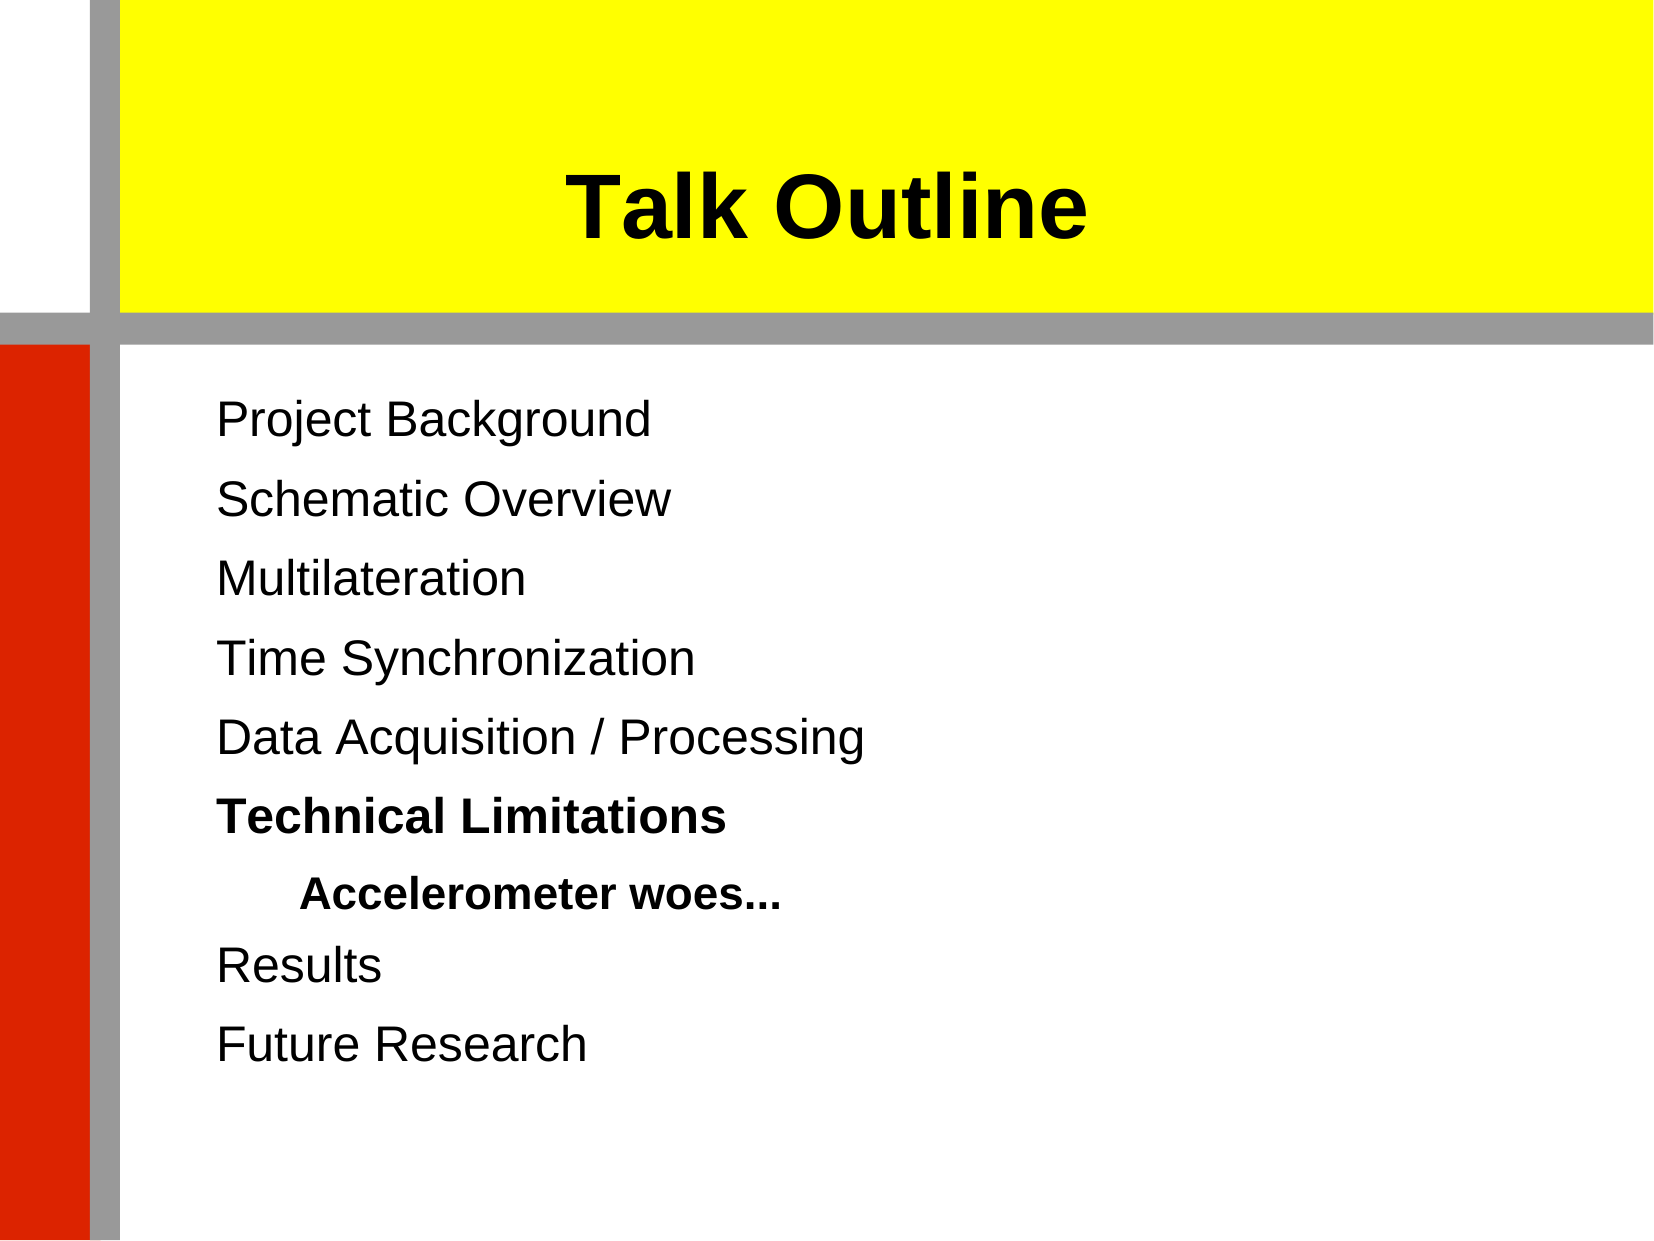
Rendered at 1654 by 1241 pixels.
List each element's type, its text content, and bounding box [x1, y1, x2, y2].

list Project Background Schematic Overview Multilateration Time Synchronization Data Acquisition / Processing Technical Limitations Accelerometer woes... Results Future Research [121, 391, 1534, 1127]
title Talk Outline [121, 102, 1534, 311]
